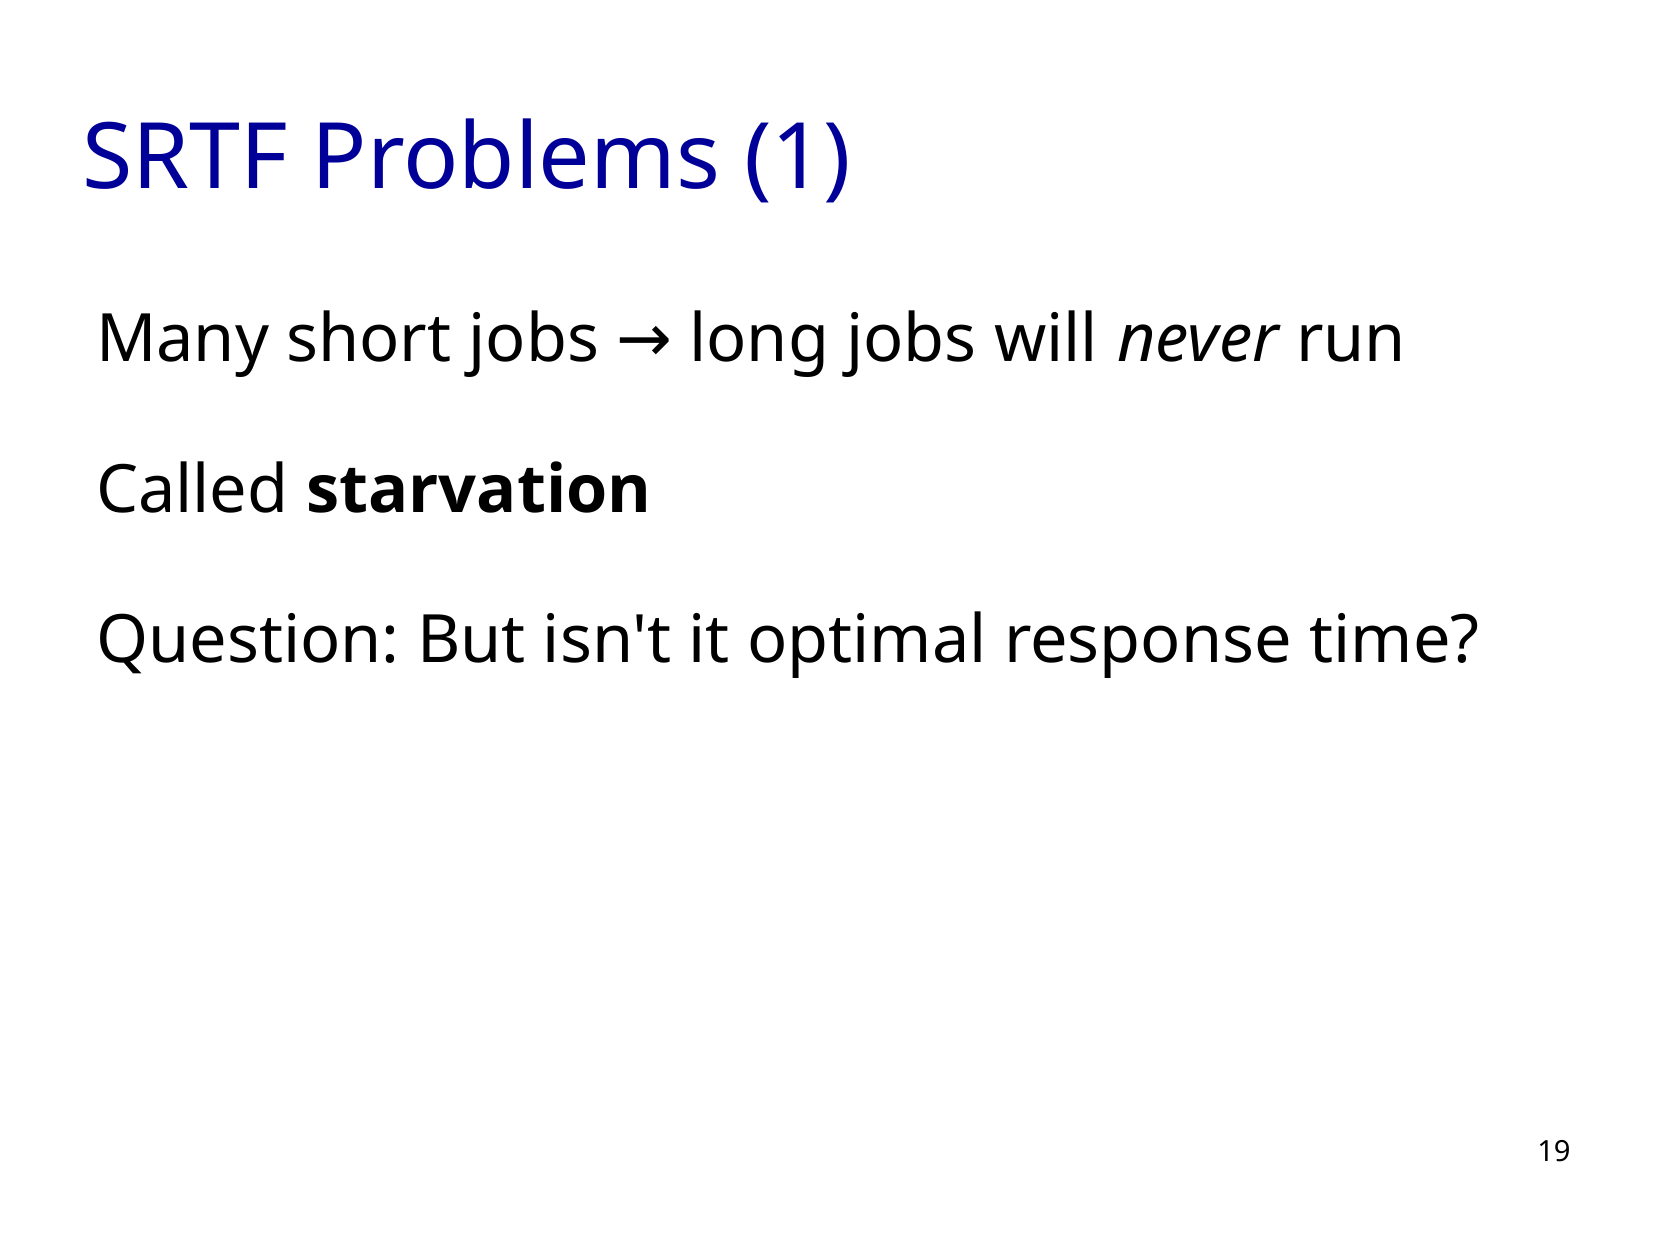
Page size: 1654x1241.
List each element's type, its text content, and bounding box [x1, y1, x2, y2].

title SRTF Problems (1) [82, 49, 1571, 257]
list Many short jobs → long jobs will never run Called starvation Question: But isn't it optimal response time? [60, 290, 1571, 1096]
